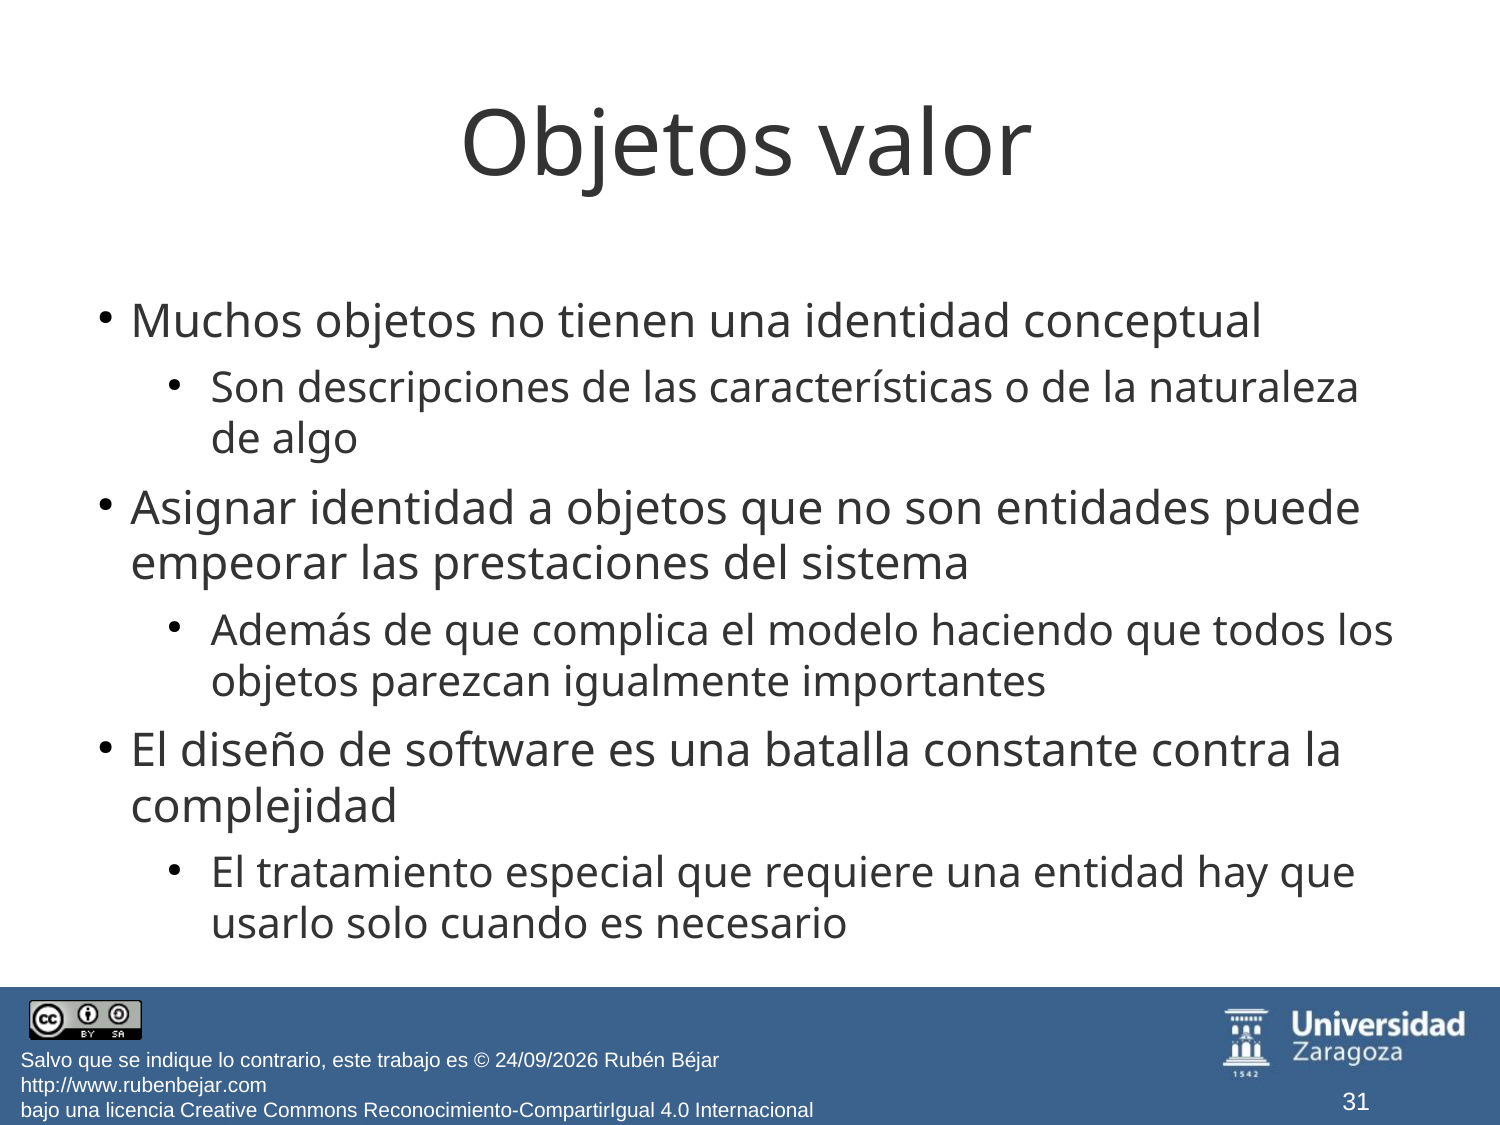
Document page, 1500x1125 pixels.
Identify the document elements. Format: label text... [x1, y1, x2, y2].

list Muchos objetos no tienen una identidad conceptual Son descripciones de las características o de la naturaleza de algo Asignar identidad a objetos que no son entidades puede empeorar las prestaciones del sistema Además de que complica el modelo haciendo que todos los objetos parezcan igualmente importantes El diseño de software es una batalla constante contra la complejidad El tratamiento especial que requiere una entidad hay que usarlo solo cuando es necesario [82, 283, 1418, 957]
title Objetos valor [74, 21, 1420, 257]
picture [0, 987, 1500, 1125]
